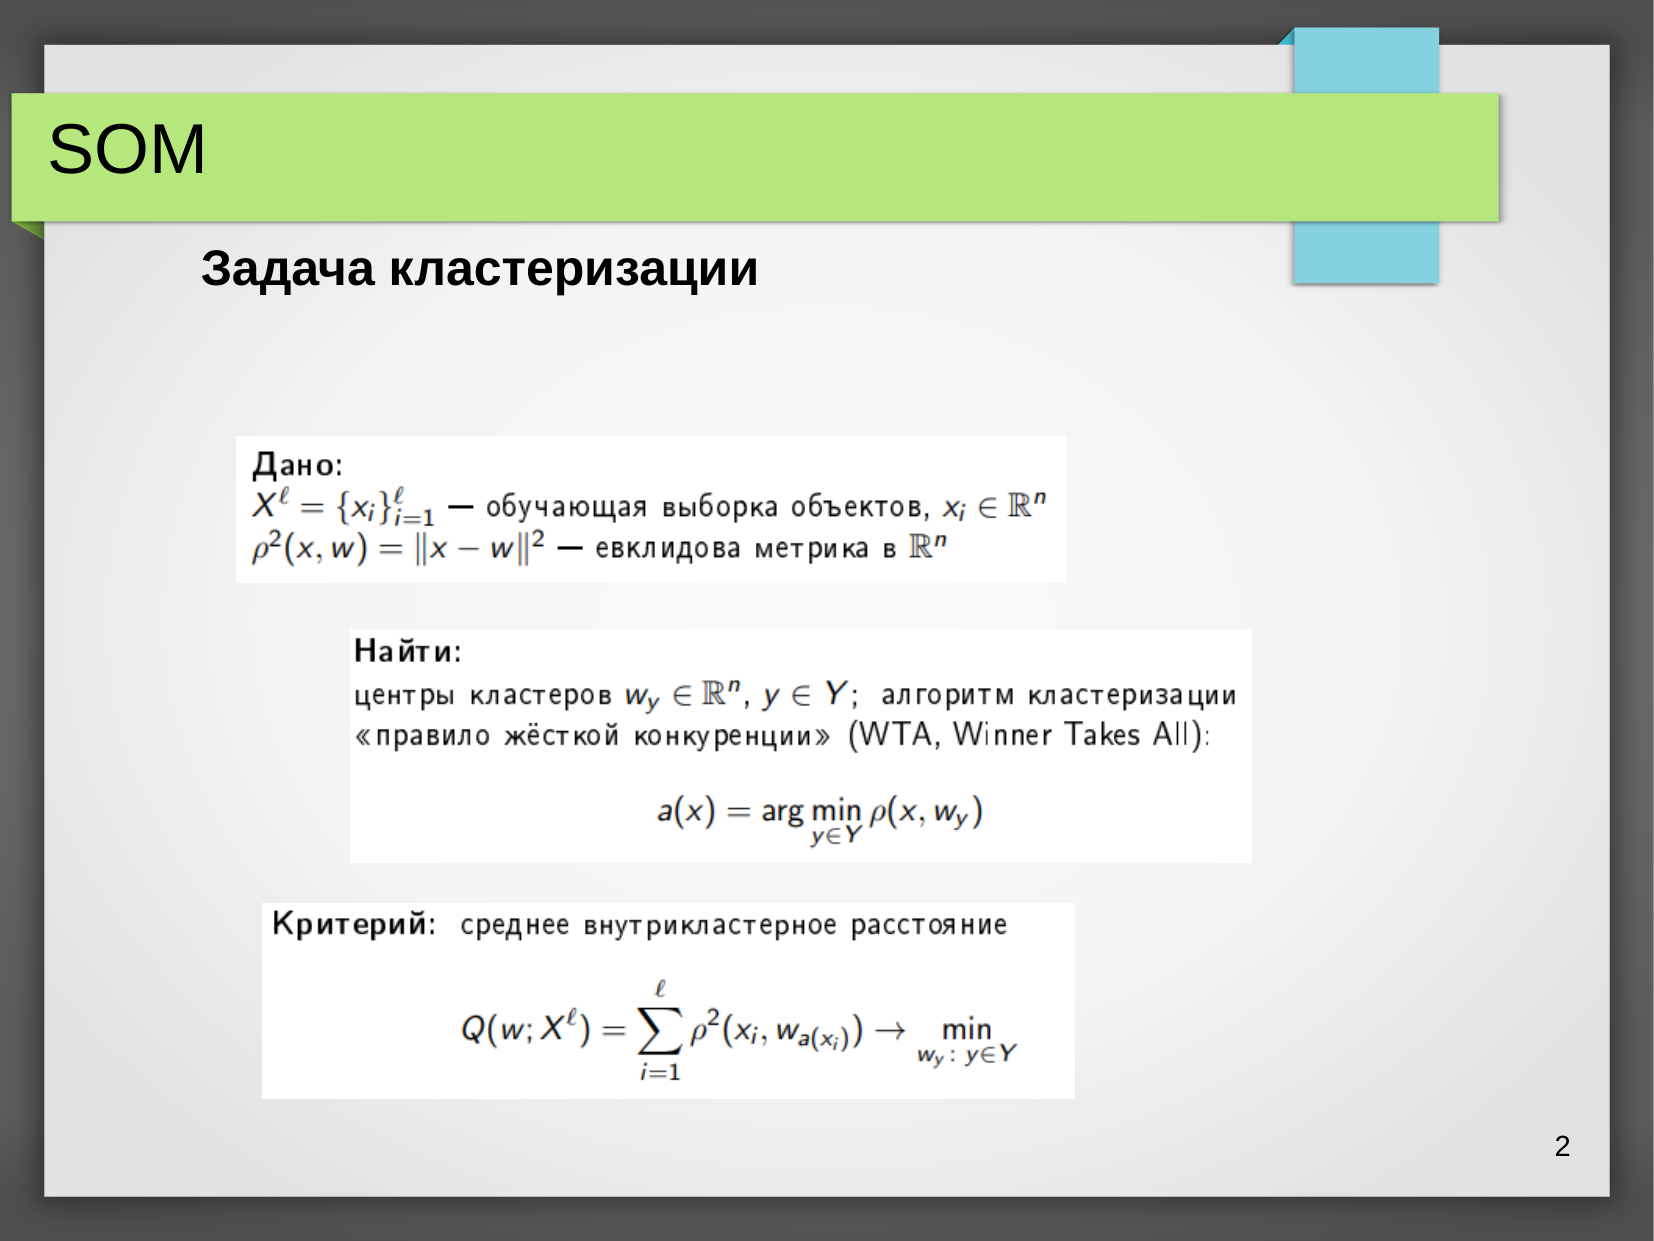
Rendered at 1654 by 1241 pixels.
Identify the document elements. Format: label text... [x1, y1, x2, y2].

title SOM [47, 109, 1501, 189]
picture [0, 0, 1654, 1241]
subtitle Задача кластеризации [200, 236, 1146, 301]
